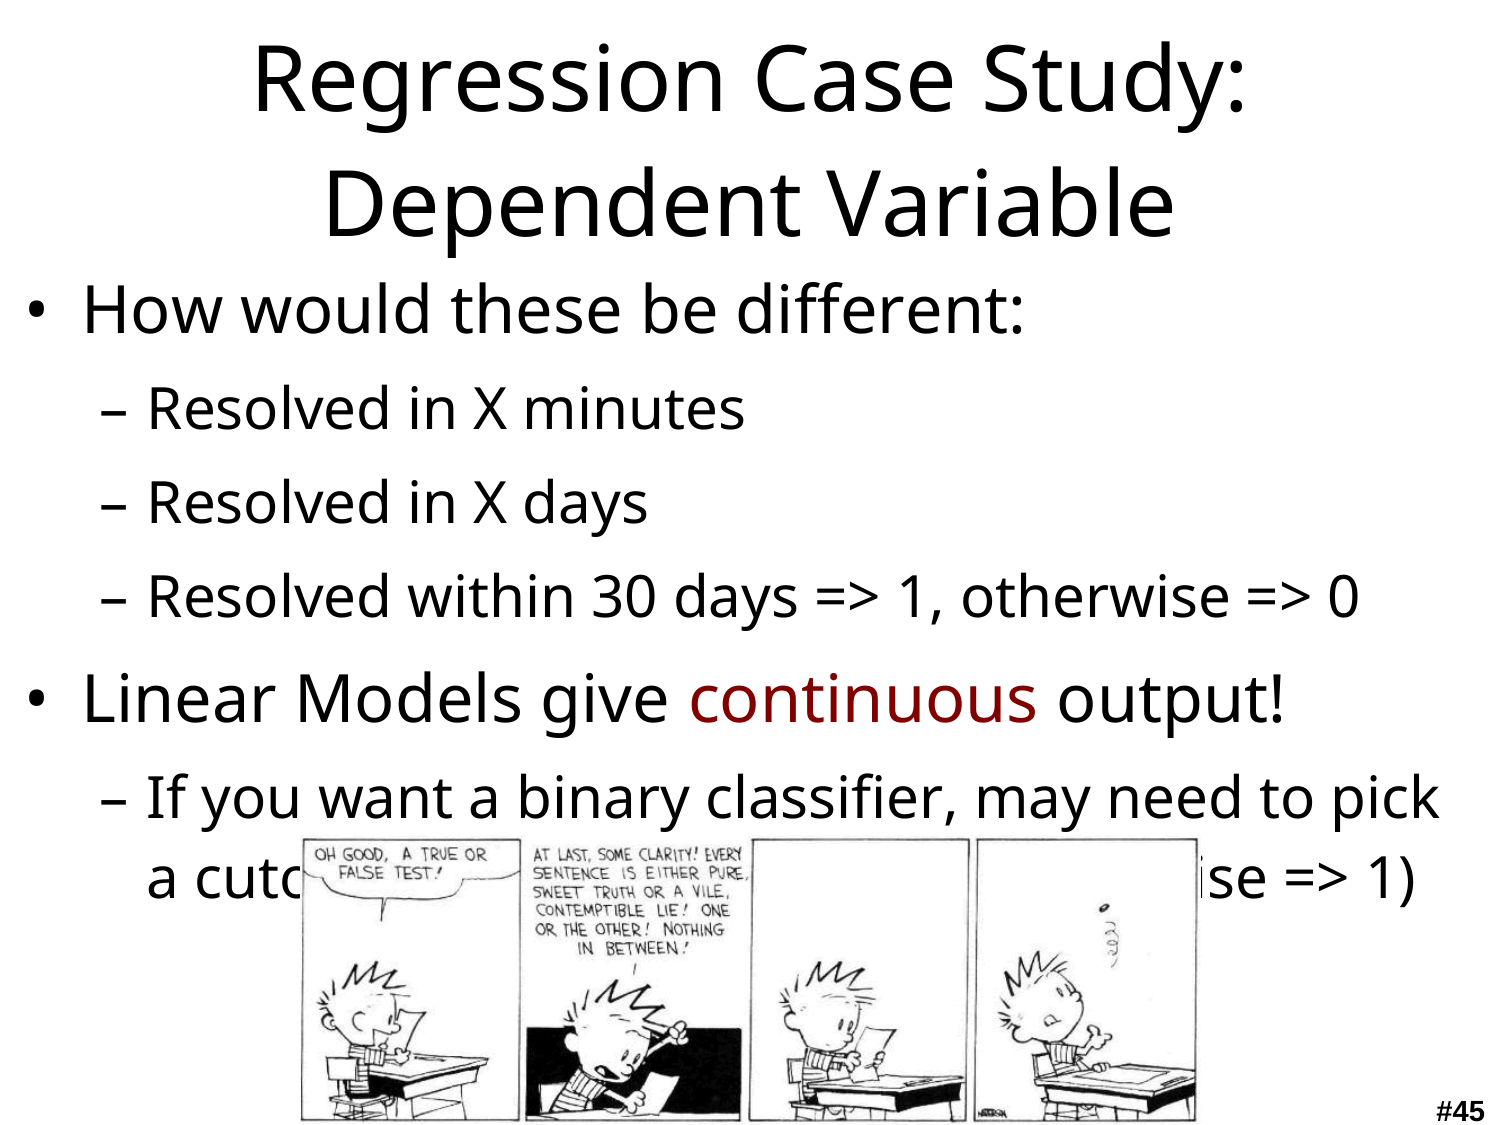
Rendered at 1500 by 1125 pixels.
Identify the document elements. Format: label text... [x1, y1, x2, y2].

picture [300, 835, 1201, 1125]
list How would these be different: Resolved in X minutes Resolved in X days Resolved within 30 days => 1, otherwise => 0 Linear Models give continuous output! If you want a binary classifier, may need to pick a cutoff (e.g., model < 0.7 => 0, otherwise => 1) [24, 262, 1476, 1006]
title Regression Case Study: Dependent Variable [24, 32, 1476, 246]
